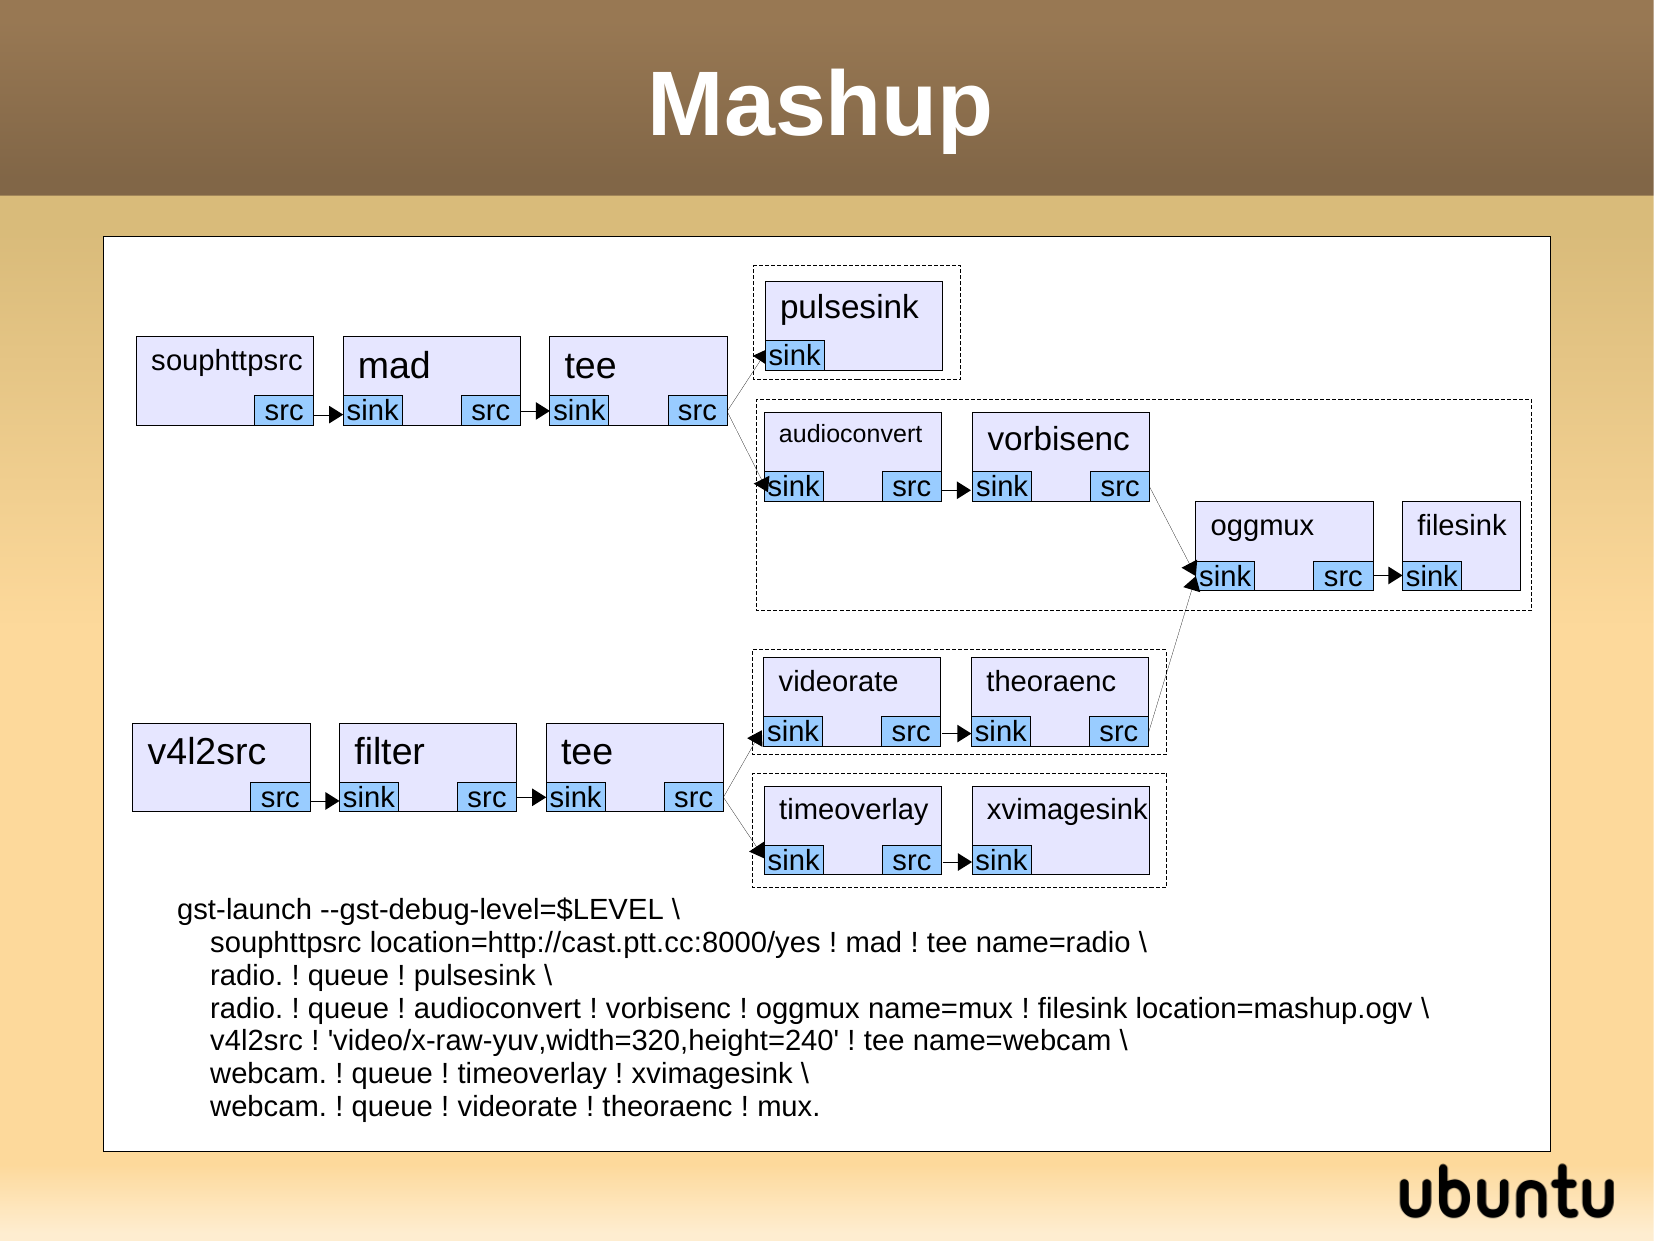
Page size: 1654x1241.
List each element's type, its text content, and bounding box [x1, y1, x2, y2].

text_box src [668, 395, 728, 426]
text_box src [882, 471, 942, 502]
text_box src [457, 782, 517, 812]
title Mashup [76, 7, 1565, 200]
text_box [103, 236, 1551, 1152]
text_box mad [343, 336, 521, 426]
text_box sink [549, 395, 609, 426]
text_box src [461, 395, 521, 426]
text_box v4l2src [132, 723, 311, 812]
text_box src [254, 395, 314, 426]
text_box sink [1402, 561, 1462, 591]
text_box src [1090, 471, 1150, 502]
text_box tee [546, 723, 724, 812]
text_box src [1089, 716, 1149, 747]
text_box videorate [763, 657, 941, 747]
text_box sink [546, 782, 606, 812]
text_box sink [972, 471, 1032, 502]
text_box tee [549, 336, 728, 426]
text_box src [1313, 561, 1374, 591]
text_box timeoverlay [764, 786, 942, 875]
picture [0, 0, 1654, 1241]
text_box sink [972, 845, 1032, 875]
text_box sink [765, 340, 825, 371]
text_box xvimagesink [972, 786, 1150, 875]
text_box filter [339, 723, 517, 812]
text_box vorbisenc [972, 412, 1150, 502]
text_box src [250, 782, 311, 812]
text_box src [882, 845, 942, 875]
text_box souphttpsrc [136, 336, 314, 426]
text_box pulsesink [765, 281, 943, 371]
text_box sink [764, 471, 824, 502]
text_box sink [1196, 561, 1255, 591]
text_box oggmux [1195, 501, 1374, 591]
text_box src [881, 716, 941, 747]
text_box src [664, 782, 724, 812]
text_box gst-launch --gst-debug-level=$LEVEL \ souphttpsrc location=http://cast.ptt.cc:8000/yes ! mad ! tee name=radio \ radio. ! queue ! pulsesink \ radio. ! queue ! audioconvert ! vorbisenc ! oggmux name=mux ! filesink location=mashup.ogv \ v4l2src ! 'video/x-raw-yuv,width=320,height=240' ! tee name=webcam \ webcam. ! queue ! timeoverlay ! xvimagesink \ webcam. ! queue ! videorate ! theoraenc ! mux. [162, 885, 1447, 1131]
text_box filesink [1402, 501, 1521, 591]
text_box sink [343, 395, 403, 426]
text_box sink [763, 716, 823, 747]
text_box sink [764, 845, 824, 875]
text_box audioconvert [764, 412, 942, 502]
text_box sink [971, 716, 1031, 747]
text_box theoraenc [971, 657, 1149, 747]
text_box sink [339, 782, 399, 812]
